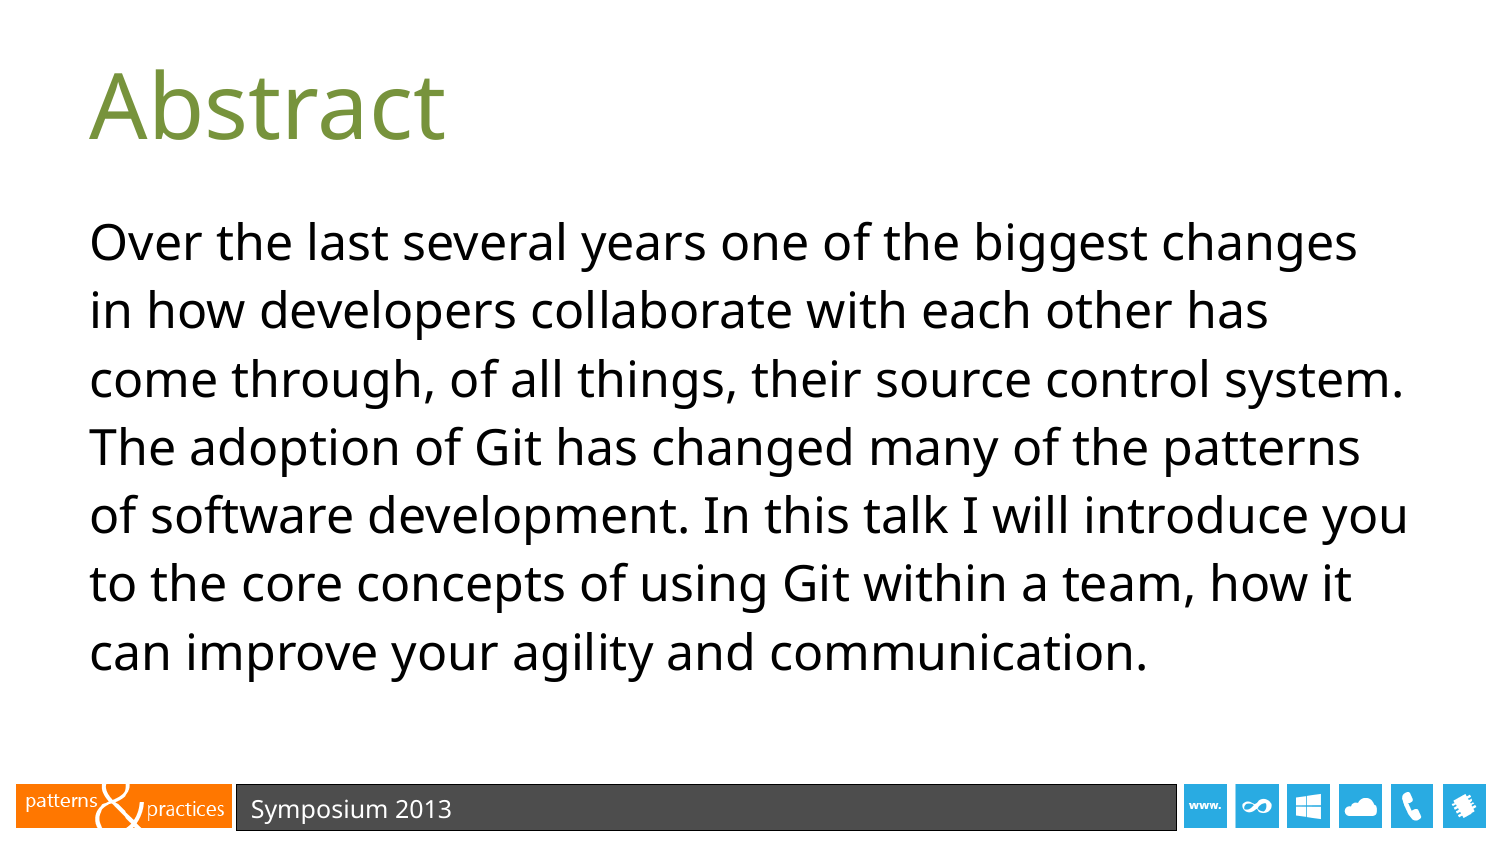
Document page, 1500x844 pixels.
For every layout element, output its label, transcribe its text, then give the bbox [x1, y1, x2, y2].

title Abstract [75, 33, 1425, 175]
list Over the last several years one of the biggest changes in how developers collaborate with each other has come through, of all things, their source control system. The adoption of Git has changed many of the patterns of software development. In this talk I will introduce you to the core concepts of using Git within a team, how it can improve your agility and communication. [75, 199, 1425, 754]
picture [7, 775, 1495, 833]
